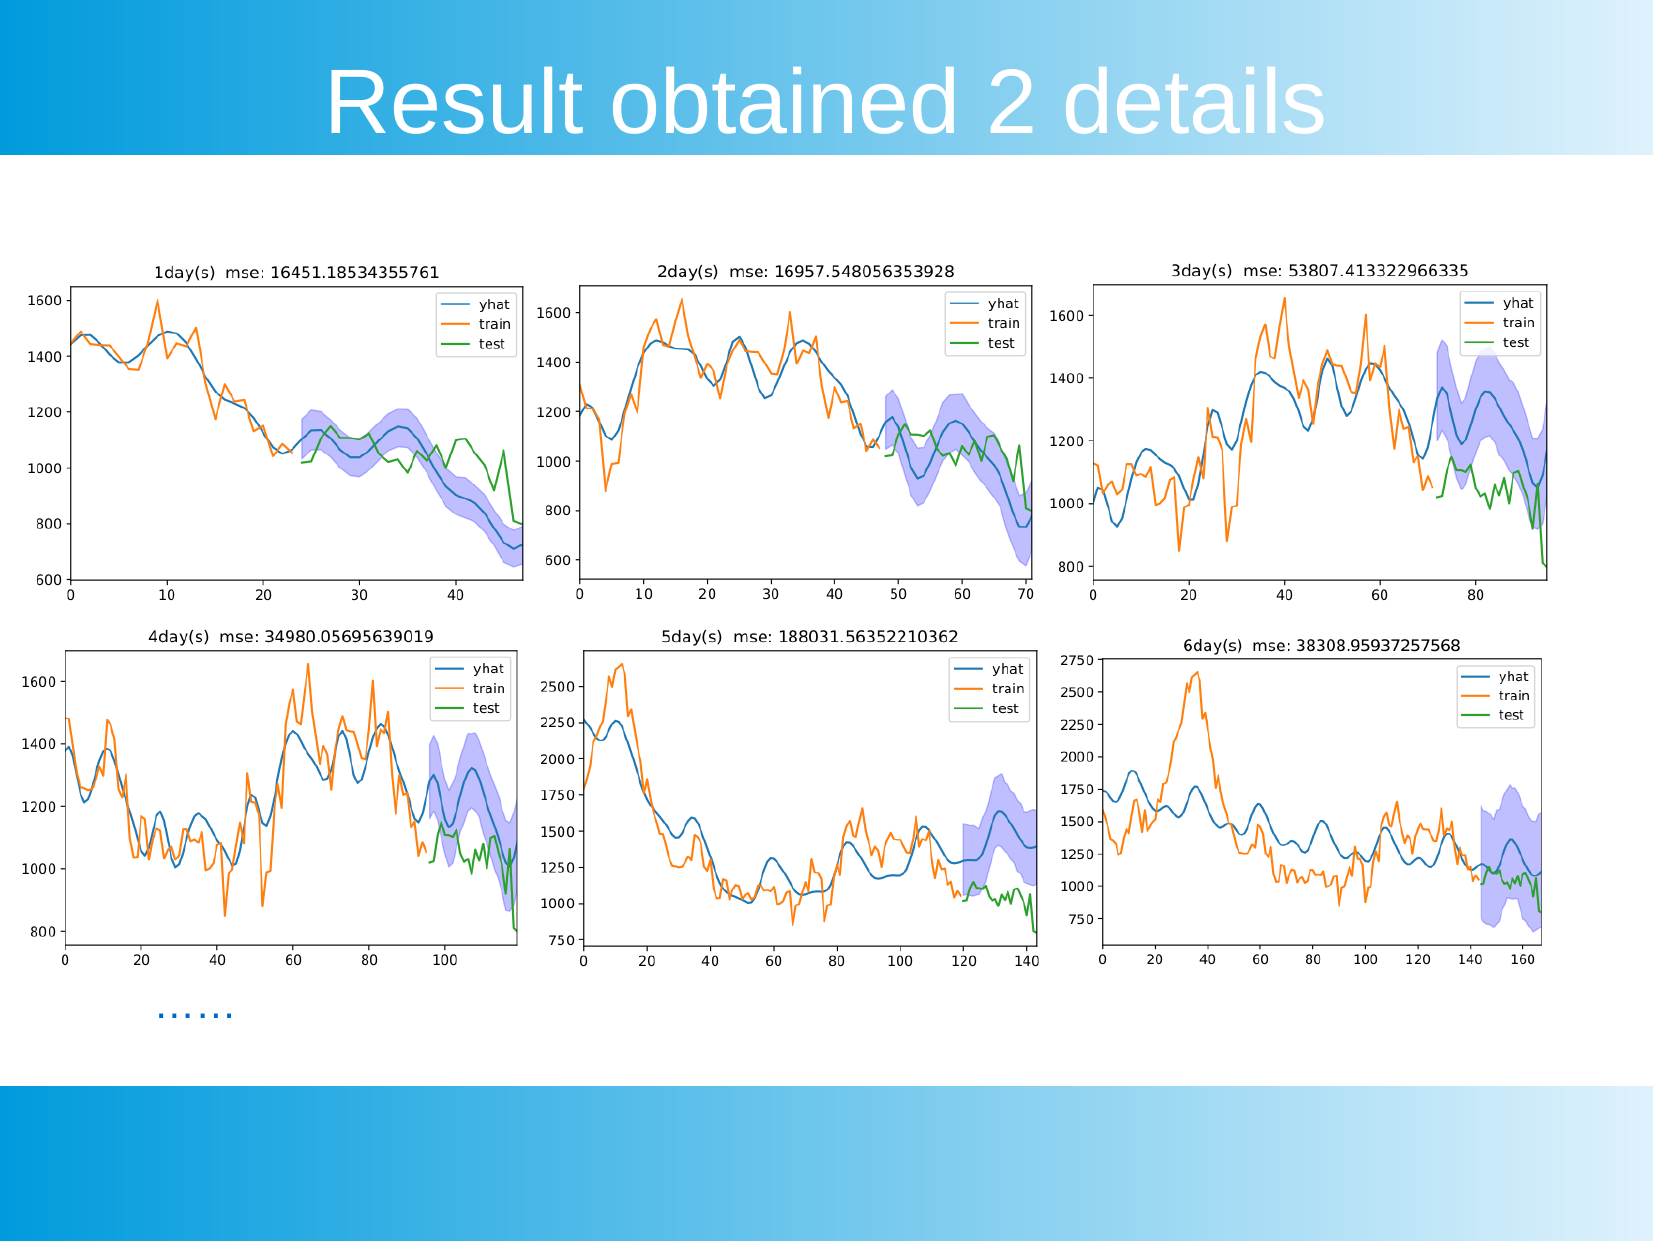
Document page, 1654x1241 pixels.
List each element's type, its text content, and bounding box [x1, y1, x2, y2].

picture [1057, 637, 1562, 969]
picture [23, 259, 1561, 606]
title Result obtained 2 details [82, 49, 1571, 155]
list …… [82, 980, 1571, 1134]
picture [20, 625, 1054, 972]
